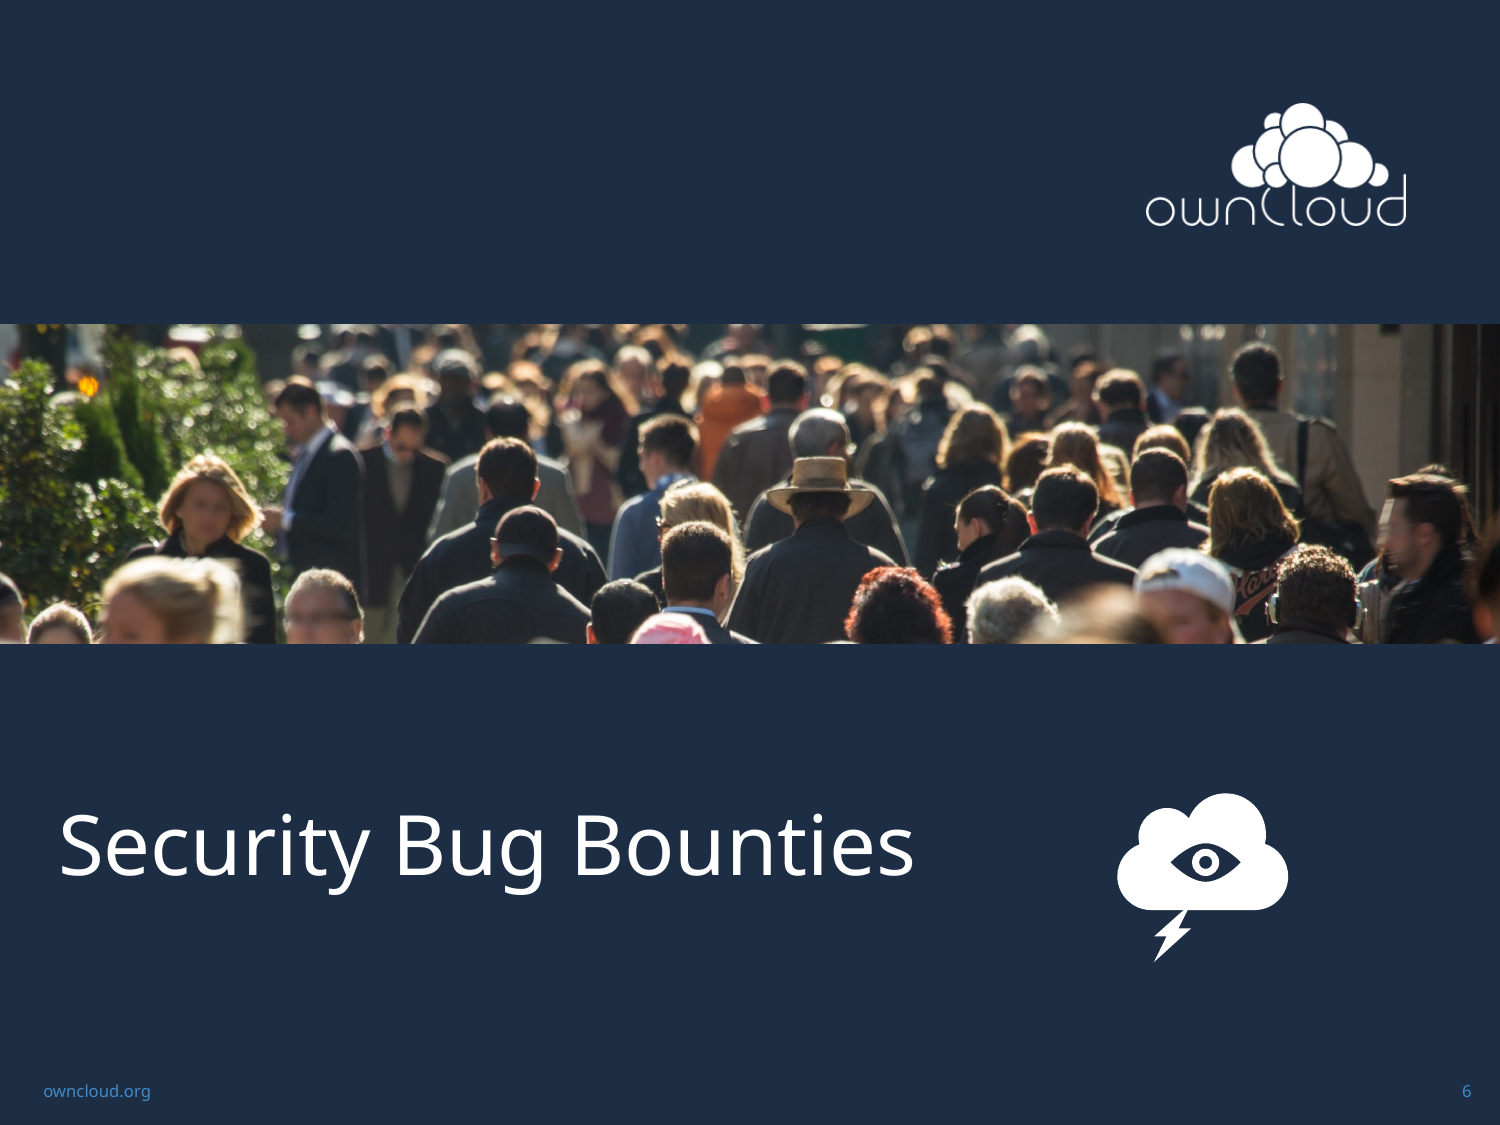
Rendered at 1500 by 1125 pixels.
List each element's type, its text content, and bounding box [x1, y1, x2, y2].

title Security Bug Bounties [1172, 844, 1240, 881]
title Security Bug Bounties [58, 754, 1427, 942]
text_box [1117, 793, 1289, 963]
picture [1146, 103, 1406, 226]
picture [0, 324, 1500, 644]
